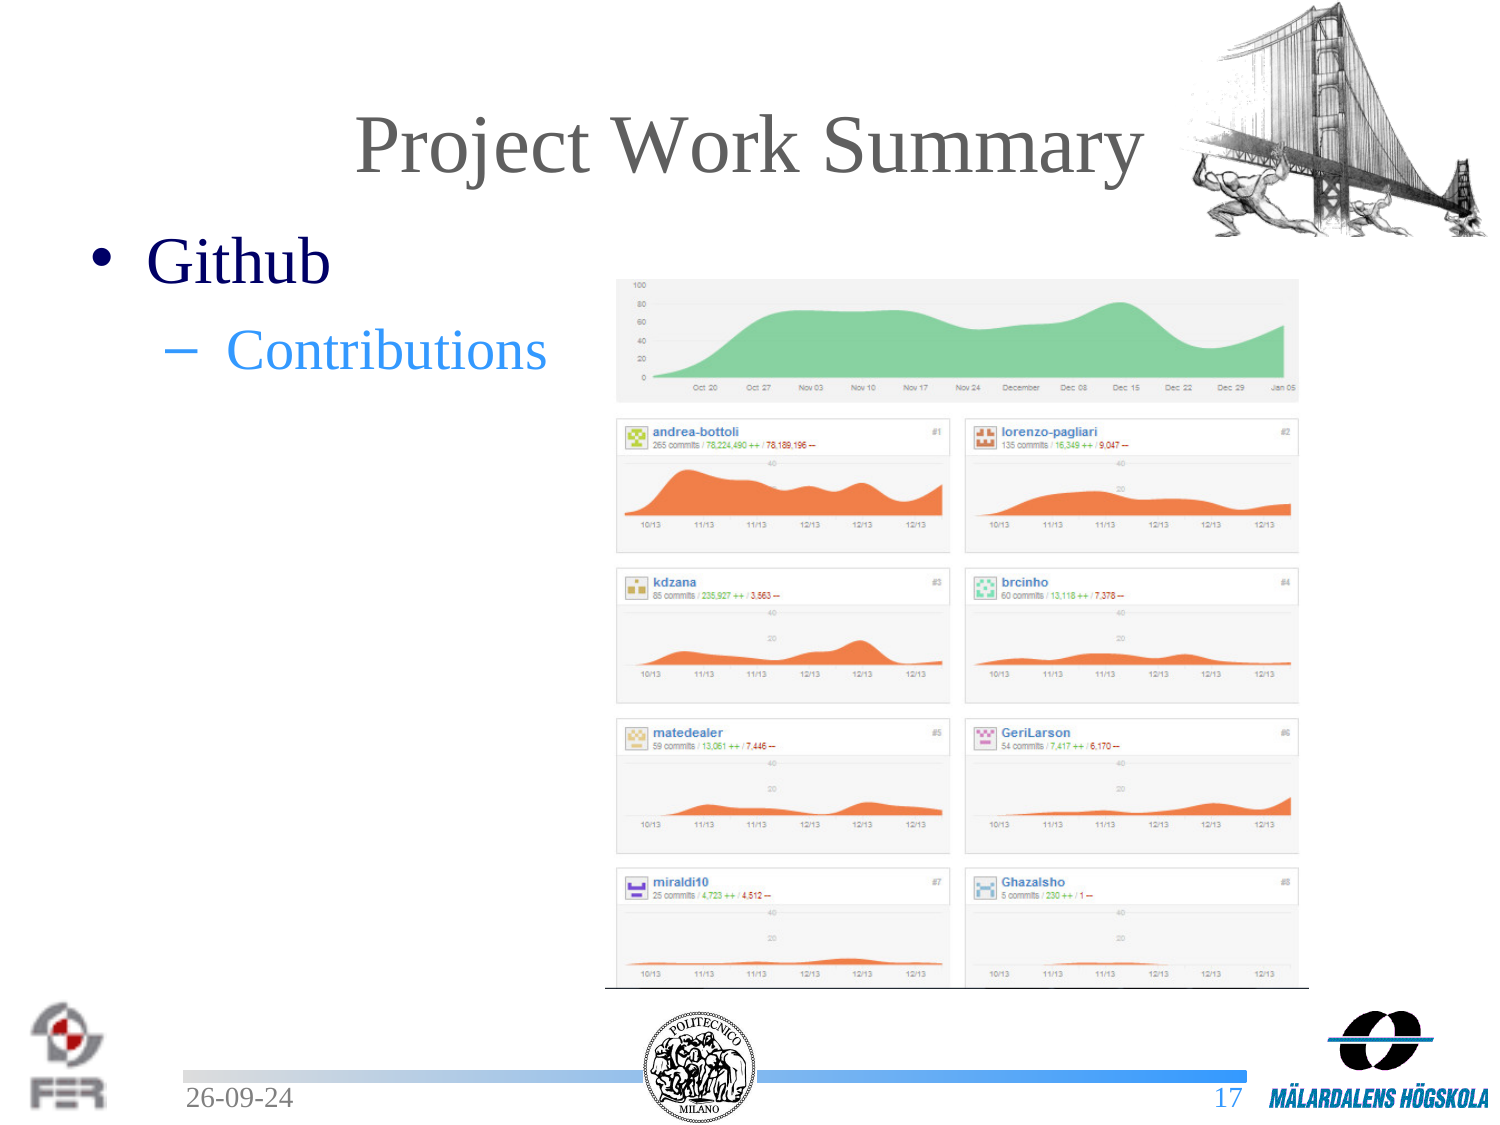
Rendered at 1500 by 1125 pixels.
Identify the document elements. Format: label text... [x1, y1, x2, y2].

text_box <numero> [1186, 1070, 1258, 1114]
title Project Work Summary [75, 45, 1175, 209]
picture [1435, 1096, 1441, 1104]
text_box 14-01-09 [171, 1070, 396, 1114]
list Github Contributions [75, 209, 1426, 952]
picture [1368, 1093, 1374, 1104]
picture [1175, 0, 1488, 237]
picture [1269, 1011, 1488, 1108]
picture [643, 1011, 757, 1123]
picture [29, 987, 107, 1125]
picture [605, 279, 1309, 989]
picture [1454, 1091, 1459, 1108]
